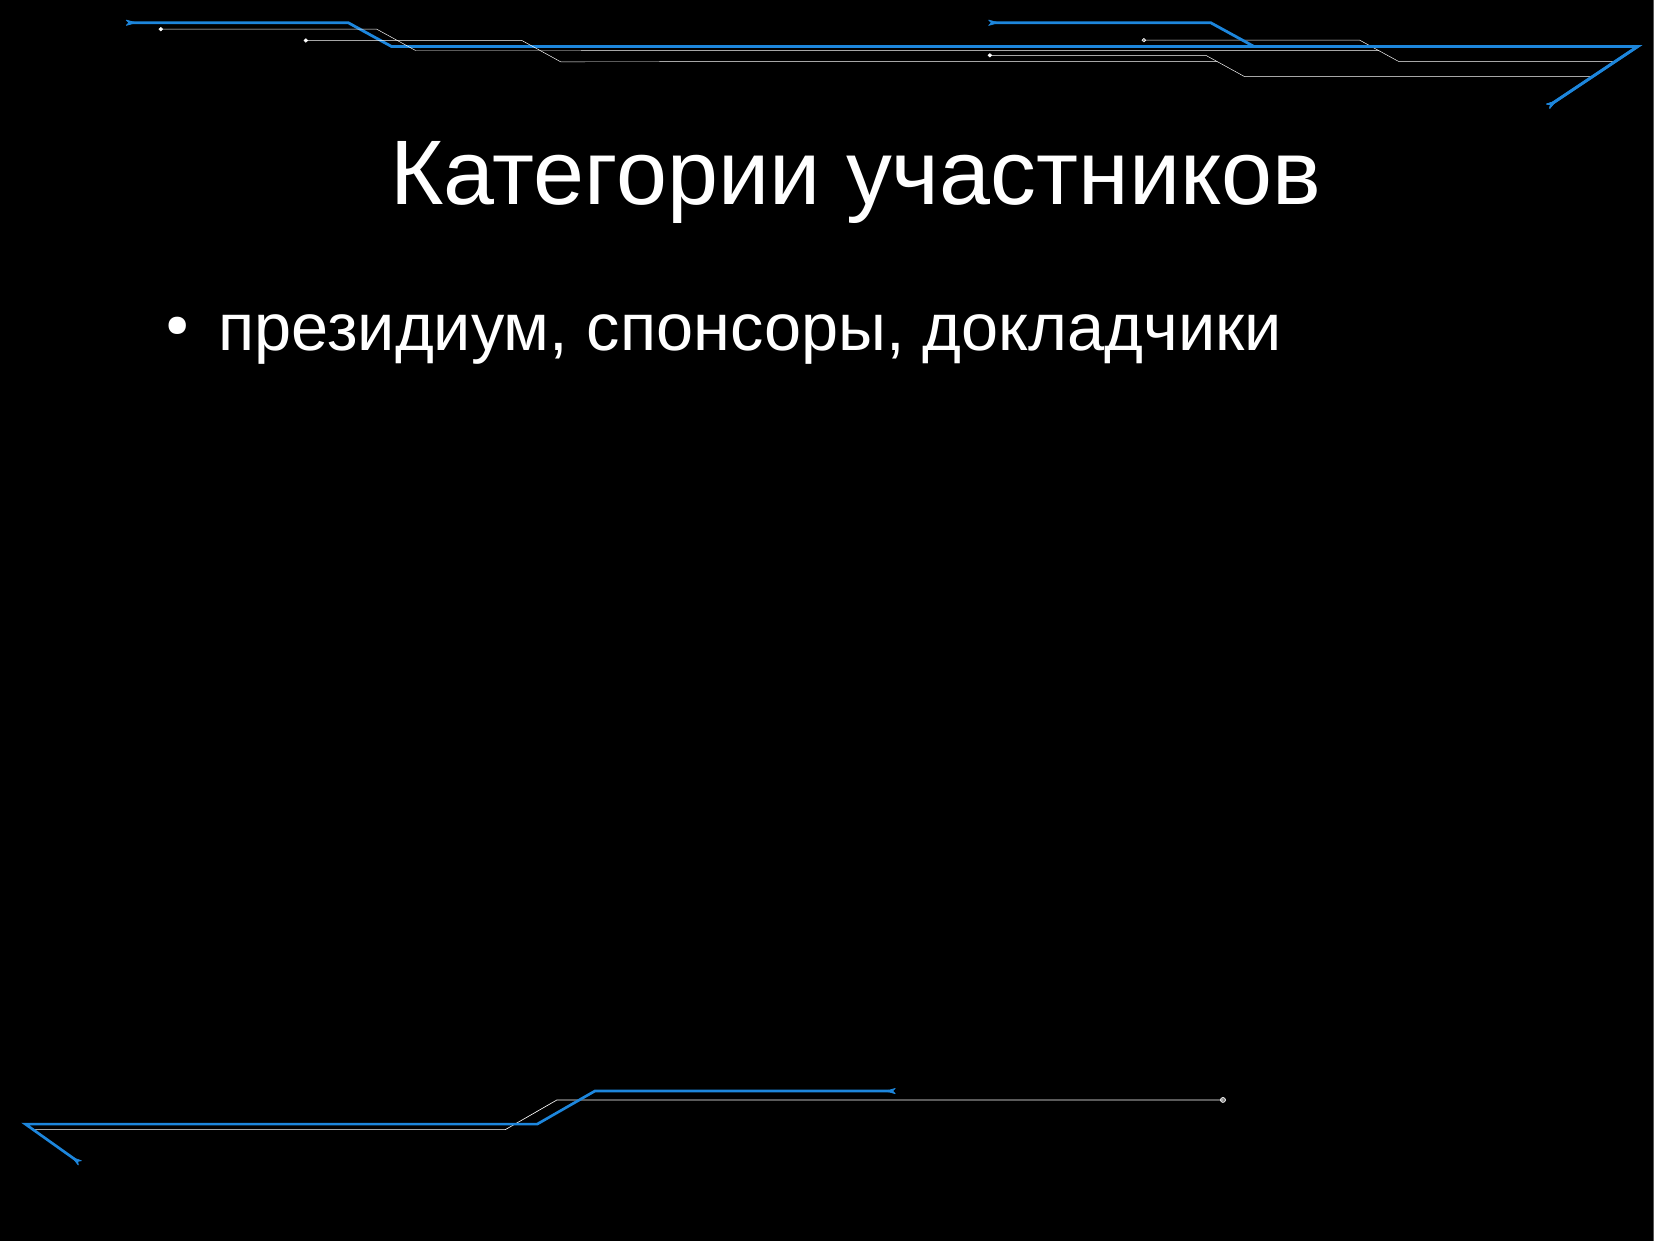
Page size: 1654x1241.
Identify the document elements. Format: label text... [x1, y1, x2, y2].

title Категории участников [147, 70, 1565, 276]
list президиум, спонсоры, докладчики [147, 289, 1565, 1010]
